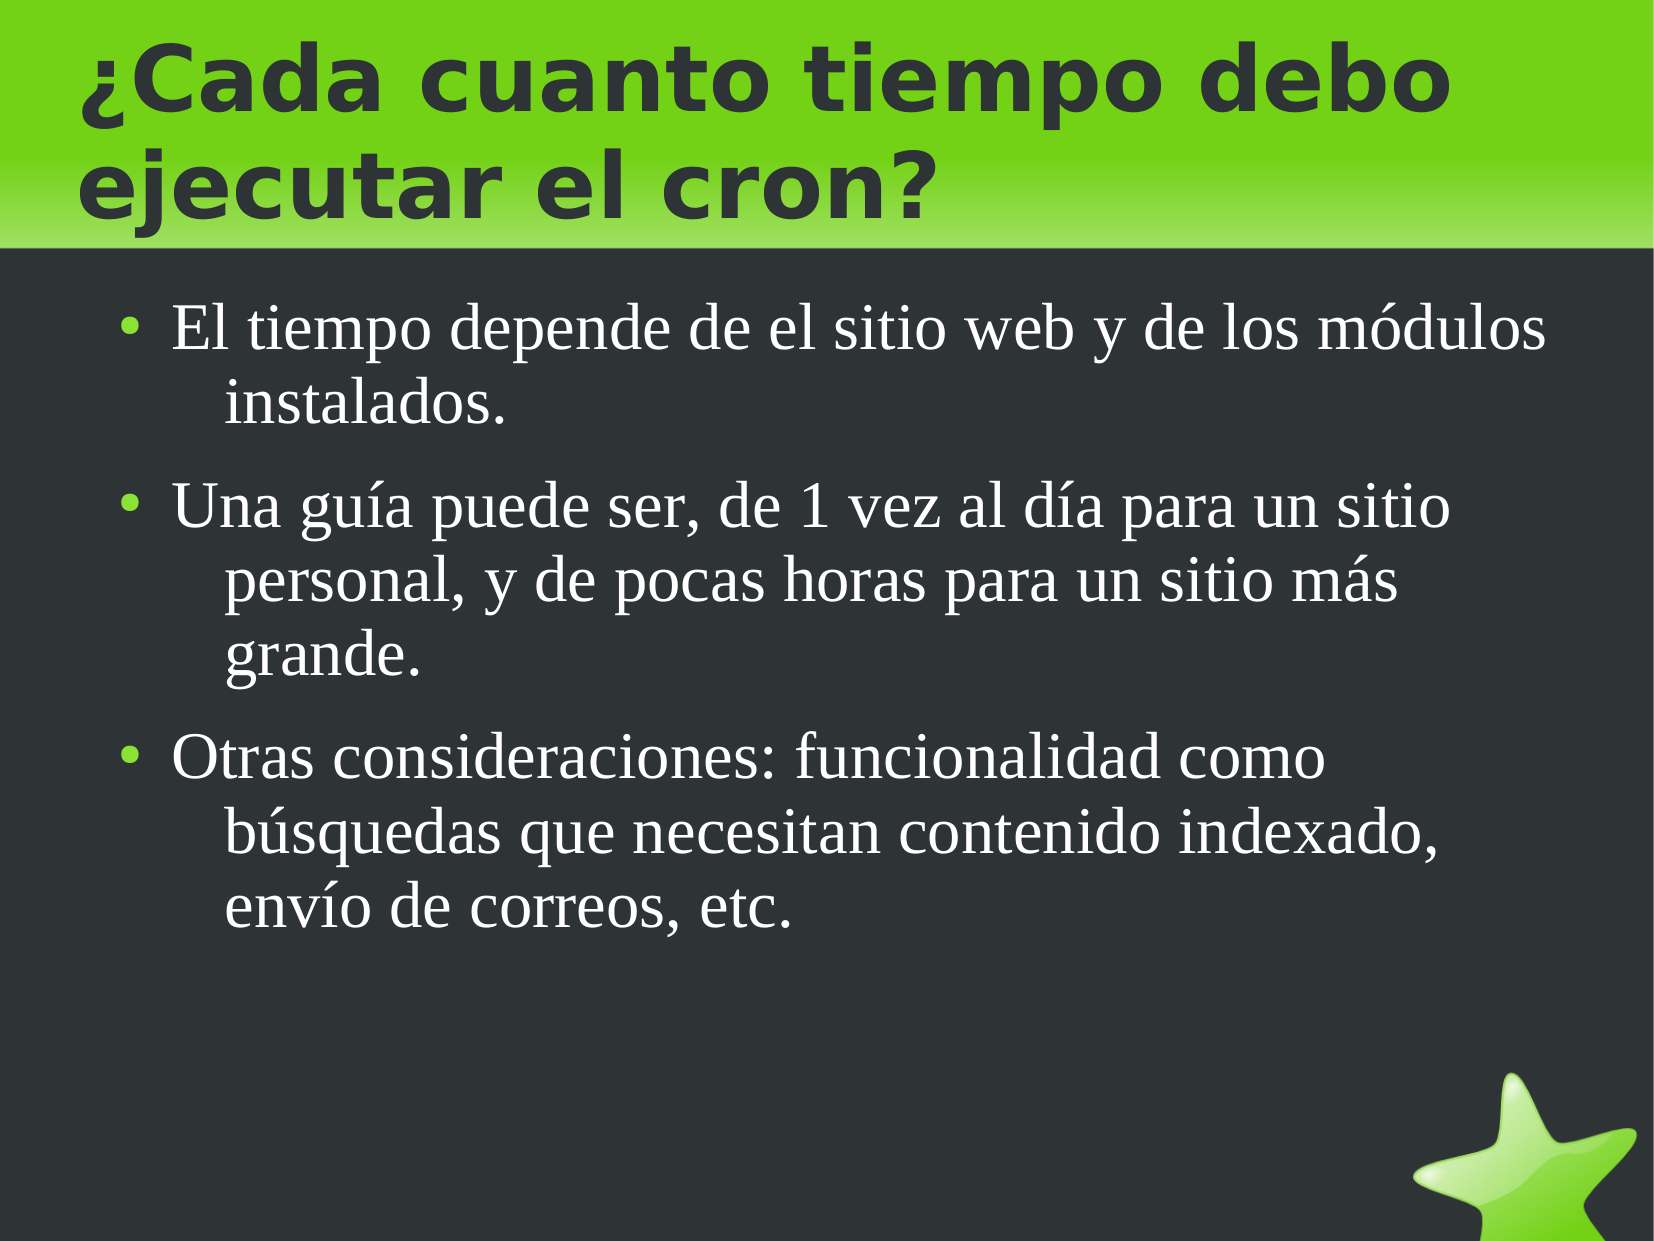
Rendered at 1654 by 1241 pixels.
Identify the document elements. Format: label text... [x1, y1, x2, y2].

title ¿Cada cuanto tiempo debo ejecutar el cron? [76, 25, 1565, 240]
picture [0, 0, 1654, 1241]
list El tiempo depende de el sitio web y de los módulos instalados. Una guía puede ser, de 1 vez al día para un sitio personal, y de pocas horas para un sitio más grande. Otras consideraciones: funcionalidad como búsquedas que necesitan contenido indexado, envío de correos, etc. [82, 290, 1571, 1109]
